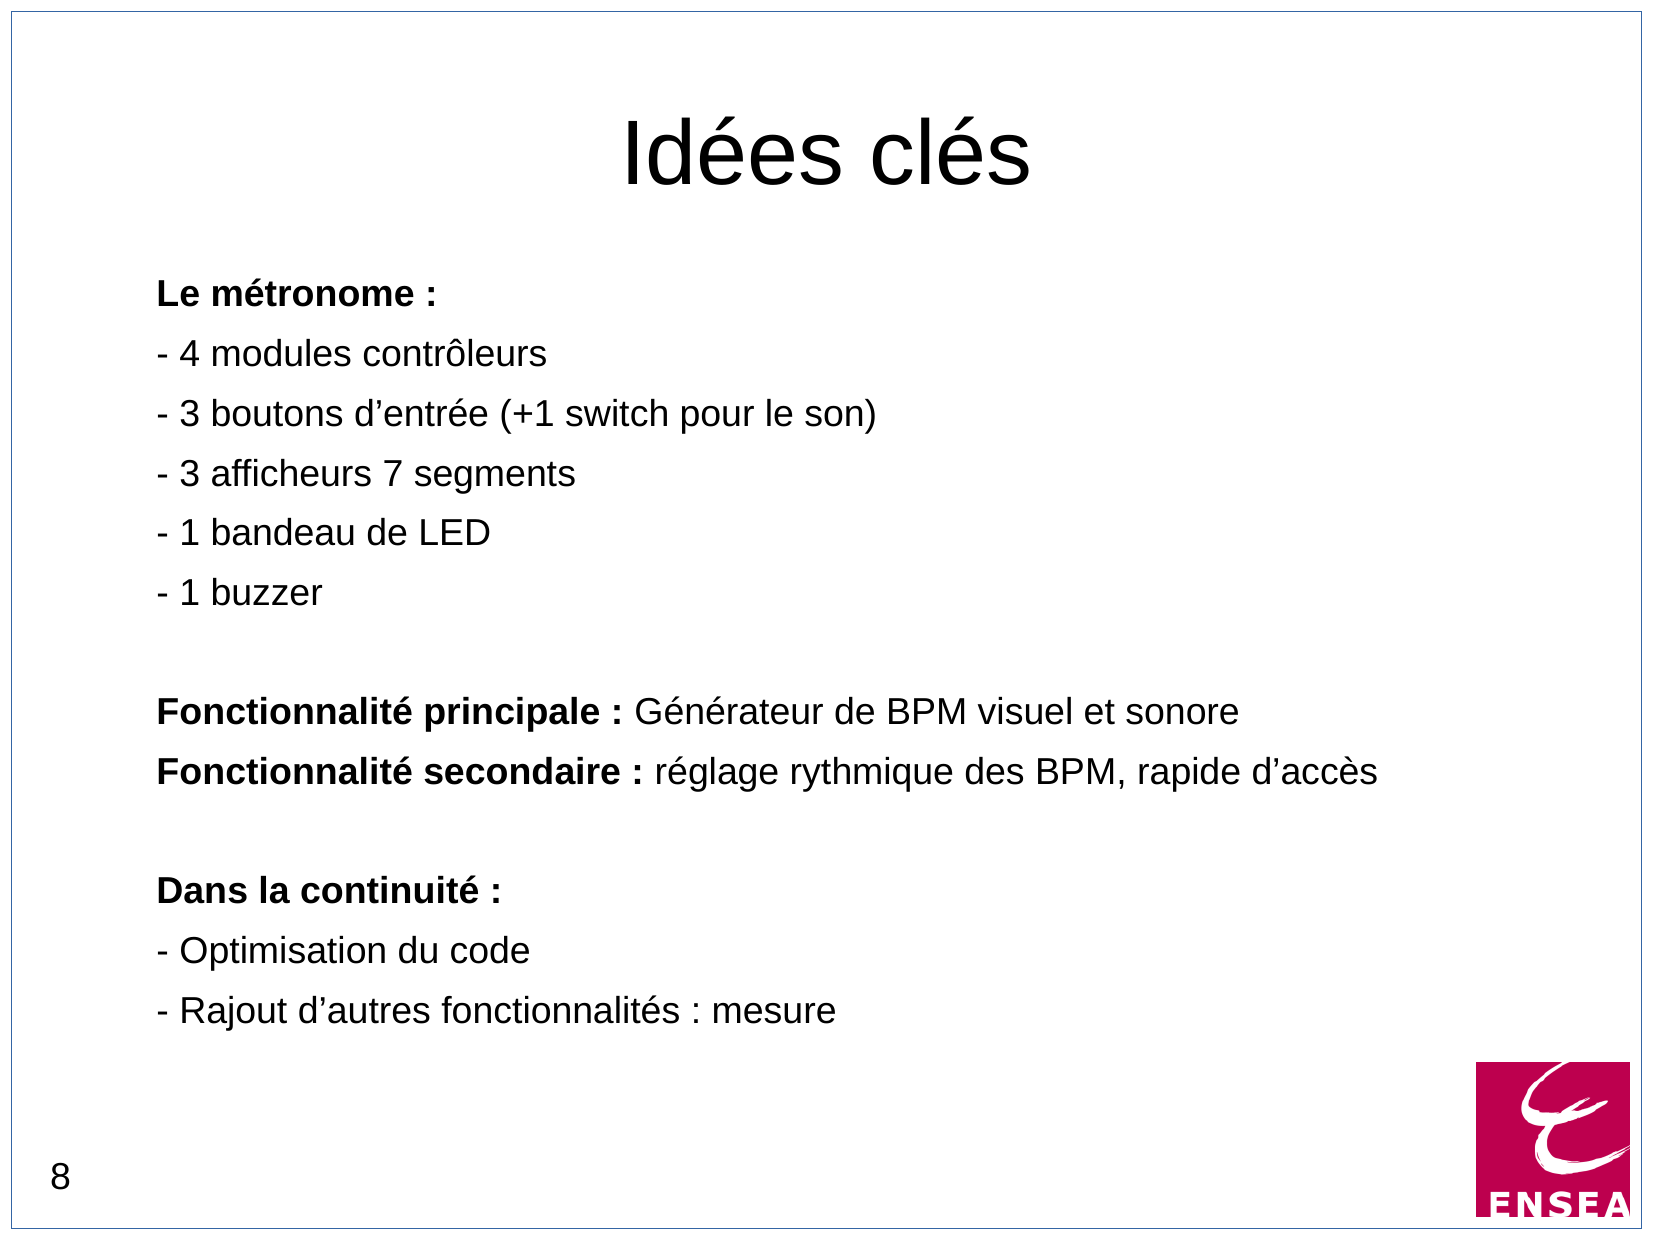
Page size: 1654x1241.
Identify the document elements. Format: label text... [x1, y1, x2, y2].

title Idées clés [82, 49, 1571, 257]
text_box [11, 11, 1642, 1229]
text_box 8 [35, 1147, 166, 1205]
text_box Le métronome : - 4 modules contrôleurs - 3 boutons d’entrée (+1 switch pour le son) - 3 afficheurs 7 segments - 1 bandeau de LED - 1 buzzer Fonctionnalité principale : Générateur de BPM visuel et sonore Fonctionnalité secondaire : réglage rythmique des BPM, rapide d’accès Dans la continuité : - Optimisation du code - Rajout d’autres fonctionnalités : mesure [141, 265, 1501, 1099]
picture [1476, 1062, 1630, 1217]
